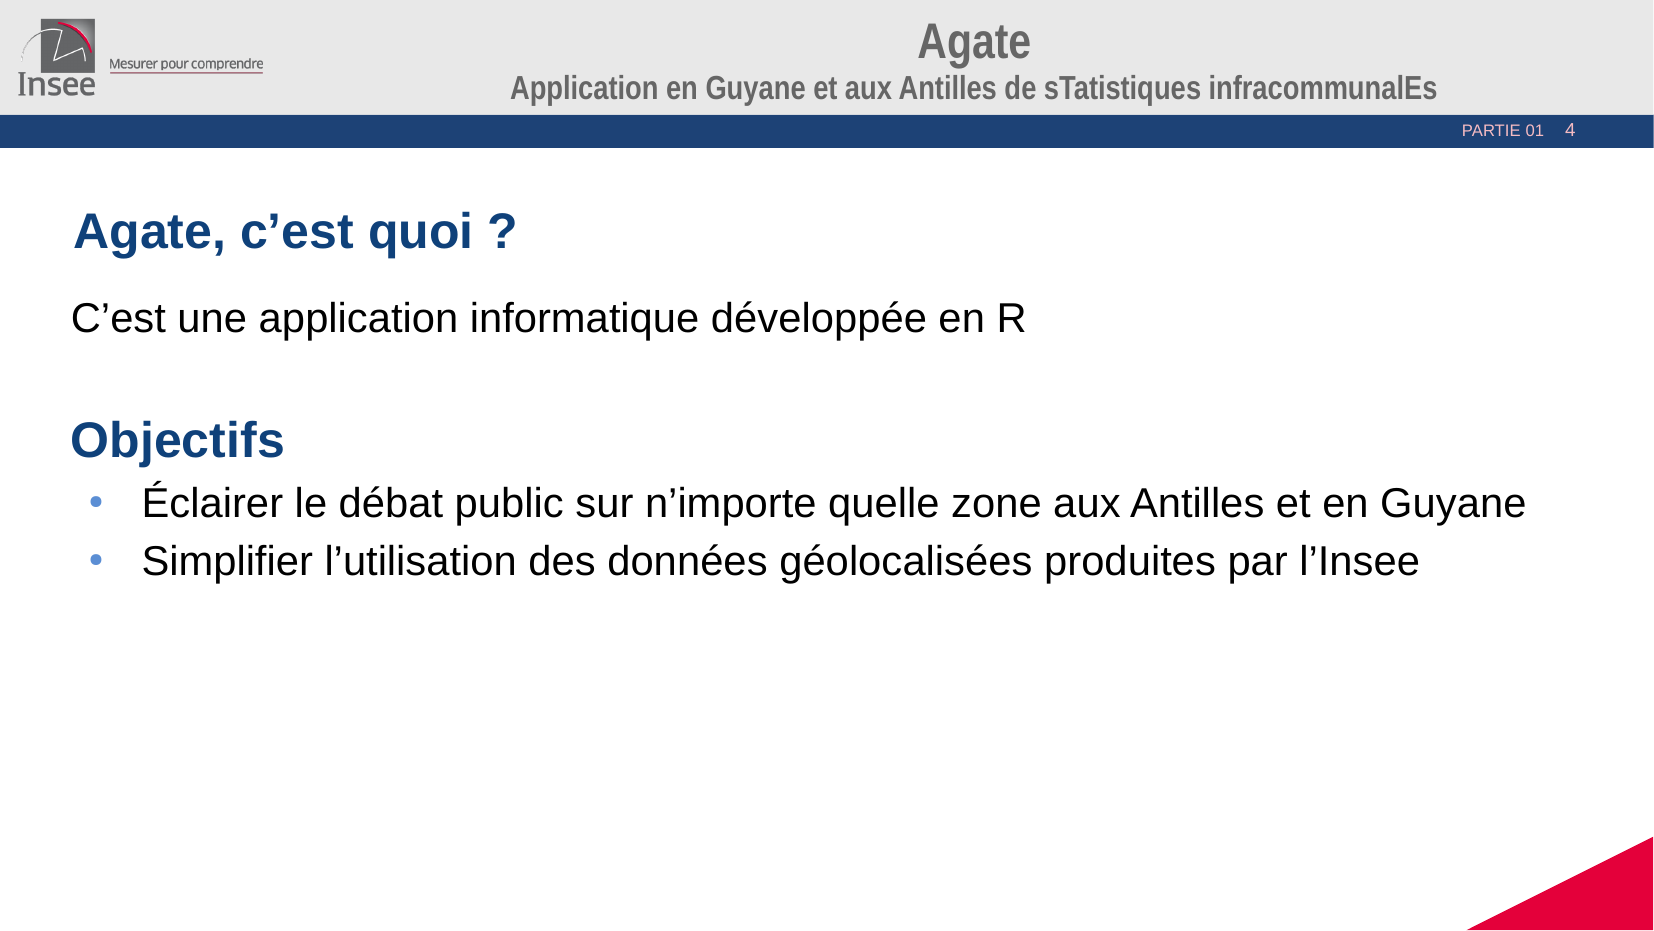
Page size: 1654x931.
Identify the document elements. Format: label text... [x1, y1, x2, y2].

text_box Agate, c’est quoi ? [59, 196, 1607, 272]
title Agate Application en Guyane et aux Antilles de sTatistiques infracommunalEs [295, 0, 1654, 119]
picture [14, 0, 263, 99]
text_box PARTIE 01 [1311, 114, 1560, 148]
list C’est une application informatique développée en R Objectifs Éclairer le débat public sur n’importe quelle zone aux Antilles et en Guyane Simplifier l’utilisation des données géolocalisées produites par l’Insee [53, 295, 1601, 898]
